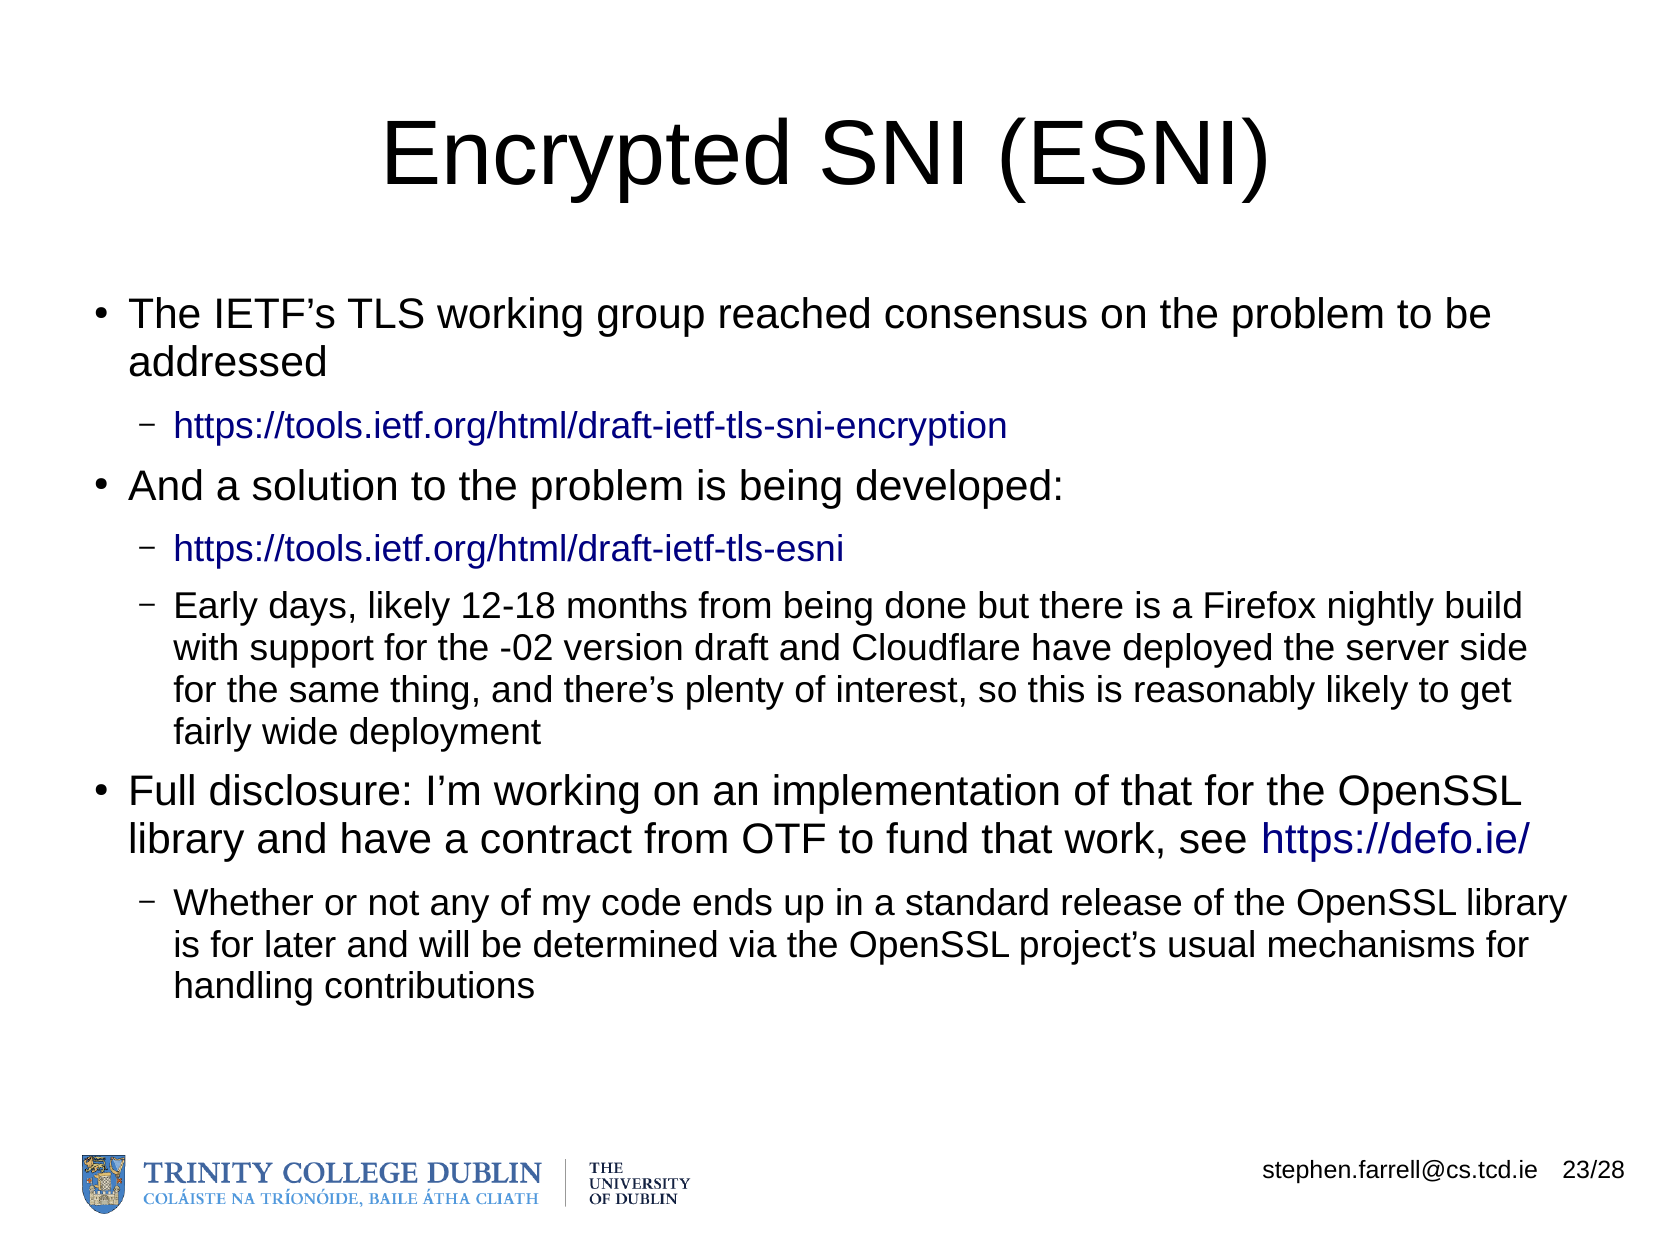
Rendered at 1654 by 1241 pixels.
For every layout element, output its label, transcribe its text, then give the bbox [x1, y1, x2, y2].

list The IETF’s TLS working group reached consensus on the problem to be addressed https://tools.ietf.org/html/draft-ietf-tls-sni-encryption And a solution to the problem is being developed: https://tools.ietf.org/html/draft-ietf-tls-esni Early days, likely 12-18 months from being done but there is a Firefox nightly build with support for the -02 version draft and Cloudflare have deployed the server side for the same thing, and there’s plenty of interest, so this is reasonably likely to get fairly wide deployment Full disclosure: I’m working on an implementation of that for the OpenSSL library and have a contract from OTF to fund that work, see https://defo.ie/ Whether or not any of my code ends up in a standard release of the OpenSSL library is for later and will be determined via the OpenSSL project’s usual mechanisms for handling contributions [82, 290, 1571, 1010]
title Encrypted SNI (ESNI) [82, 49, 1571, 257]
picture [82, 1155, 694, 1214]
